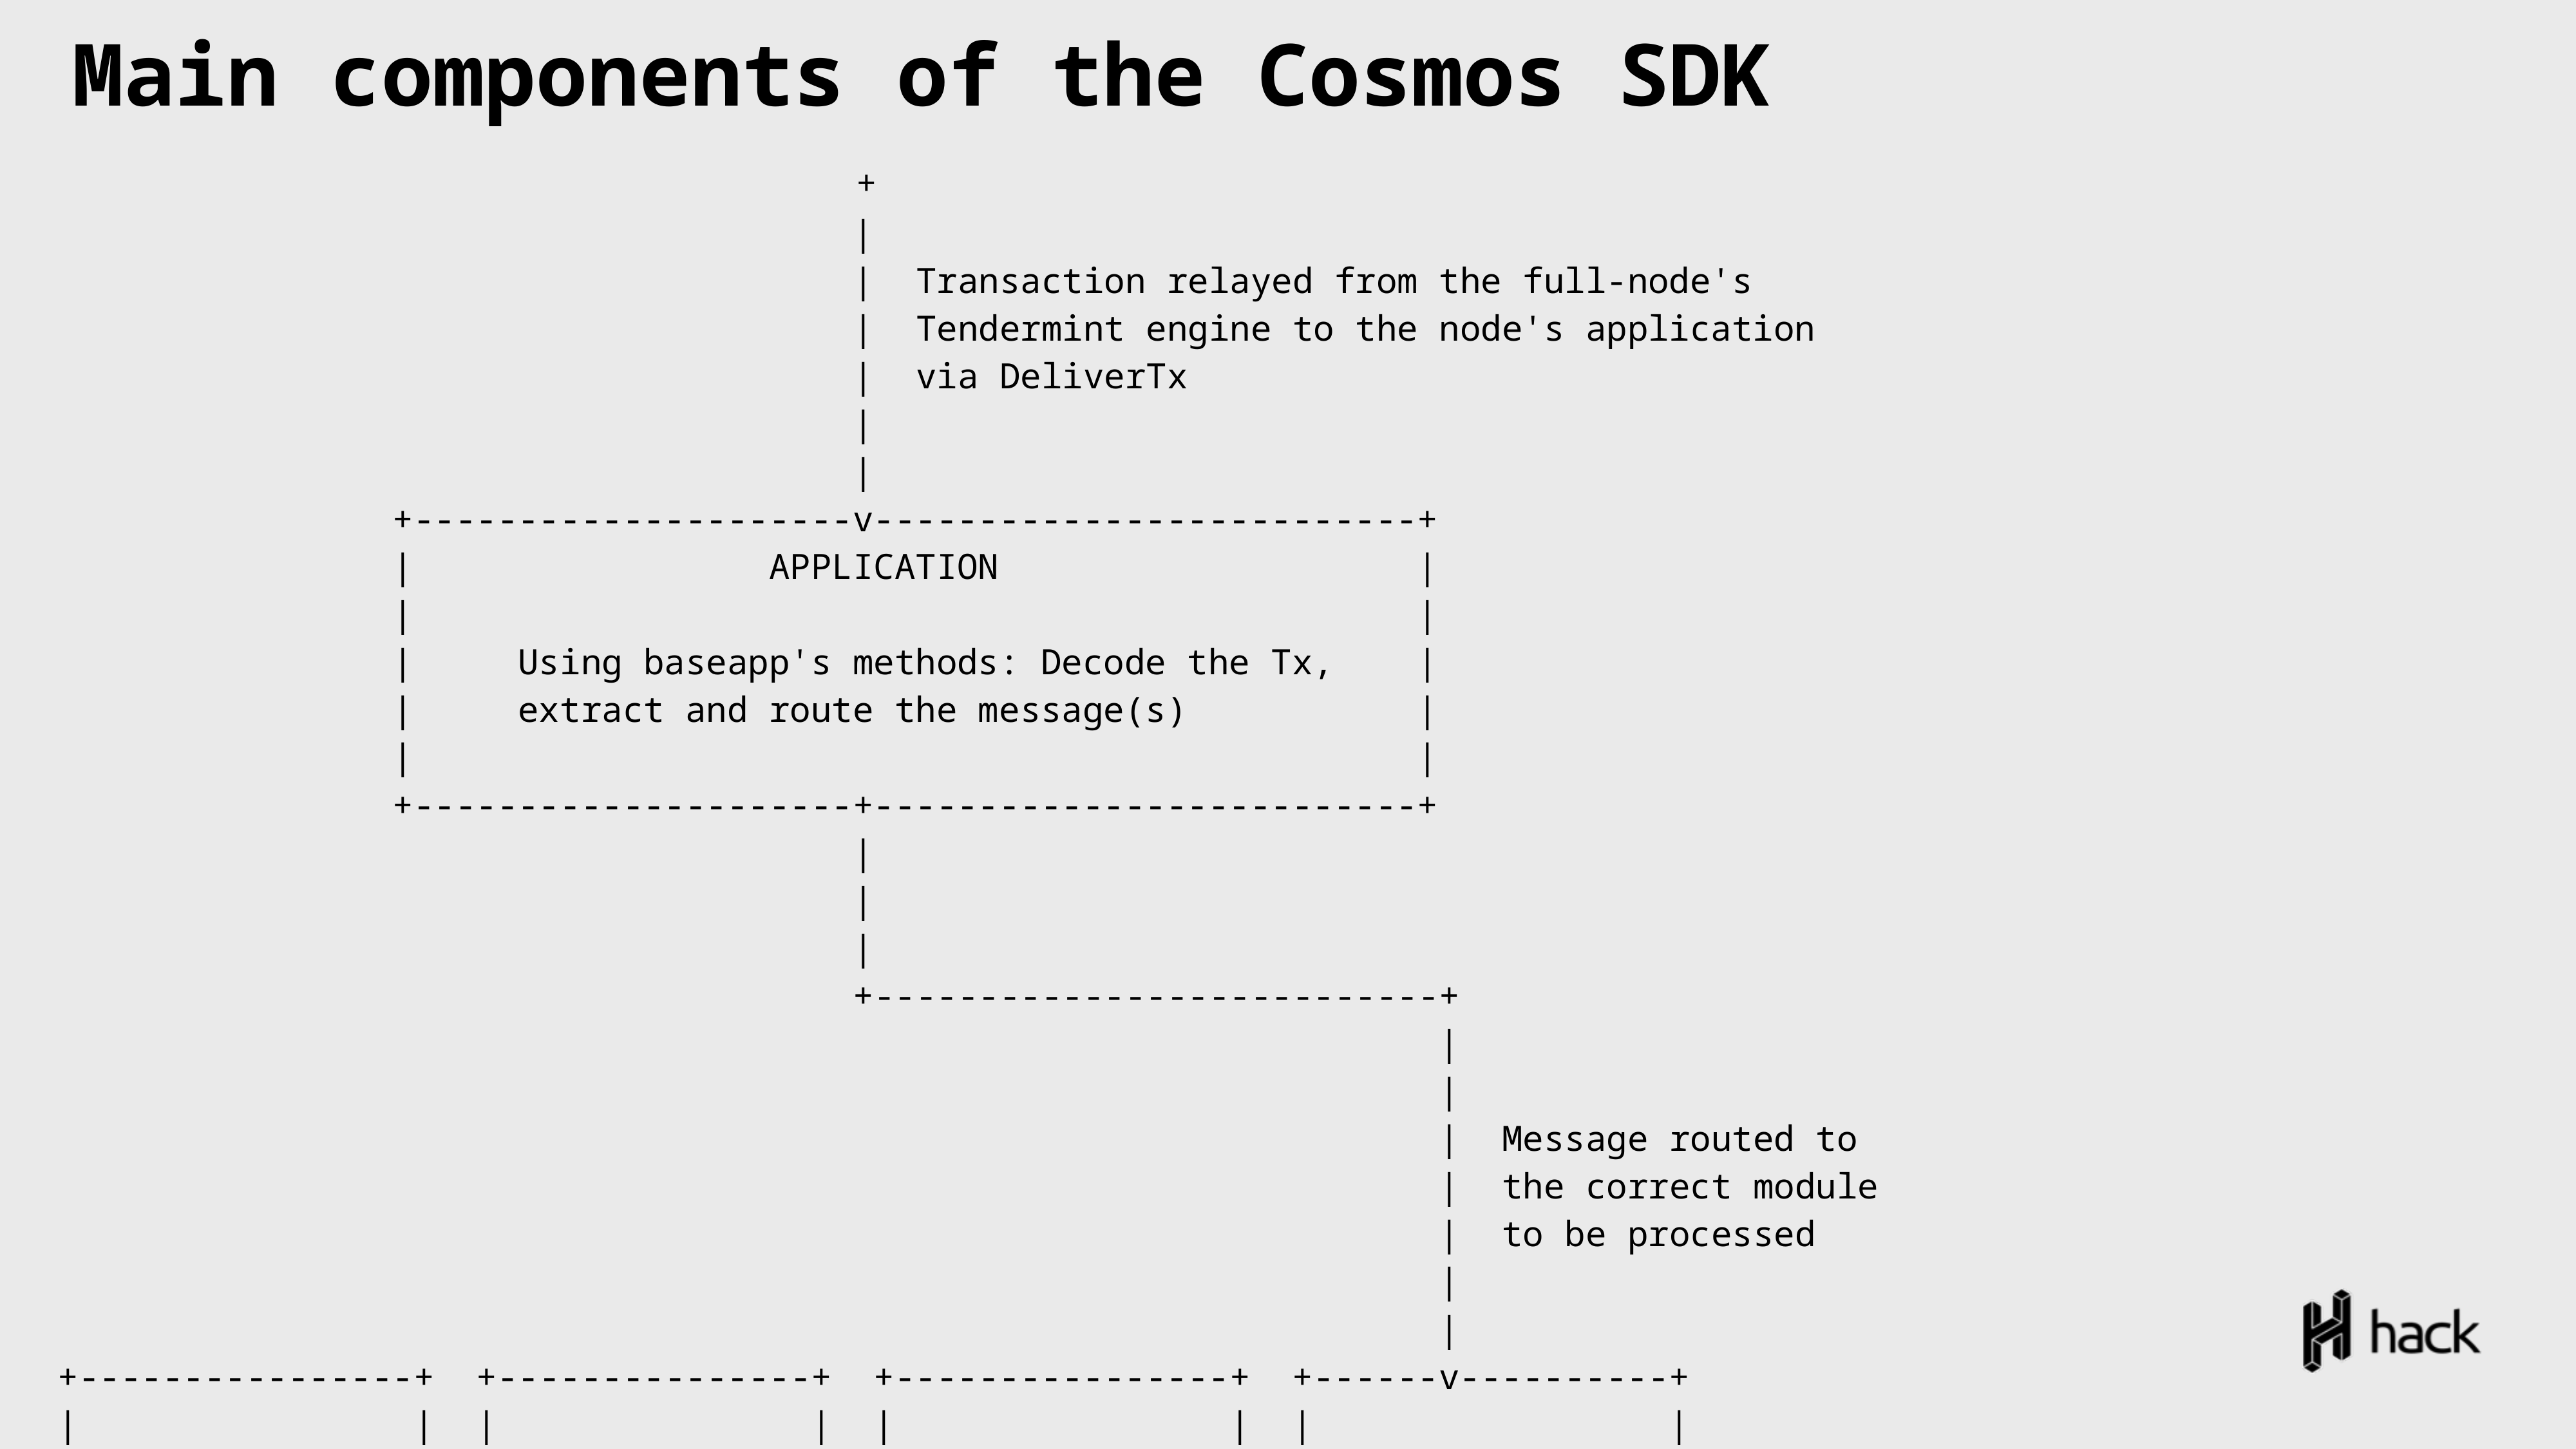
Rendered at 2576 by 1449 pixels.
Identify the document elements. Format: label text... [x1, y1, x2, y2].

text_box + | | Transaction relayed from the full-node's | Tendermint engine to the node's application | via DeliverTx | | +---------------------v--------------------------+ | APPLICATION | | | | Using baseapp's methods: Decode the Tx, | | extract and route the message(s) | | | +---------------------+--------------------------+ | | | +---------------------------+ | | | Message routed to | the correct module | to be processed | | +----------------+ +---------------+ +----------------+ +------v----------+ | | | | | | | | | AUTH MODULE | | BANK MODULE | | STAKING MODULE | | GOV MODULE | | | | | | | | | | | | | | | | Handles message,|+--------------→ Return result to Tendermint (0=Ok, 1=Err) | | | | | | | Updates state | | | | | | | | | +----------------+ +---------------+ +----------------+ +-----------------+ [48, 144, 2561, 1386]
title Main components of the Cosmos SDK [72, 0, 2319, 144]
